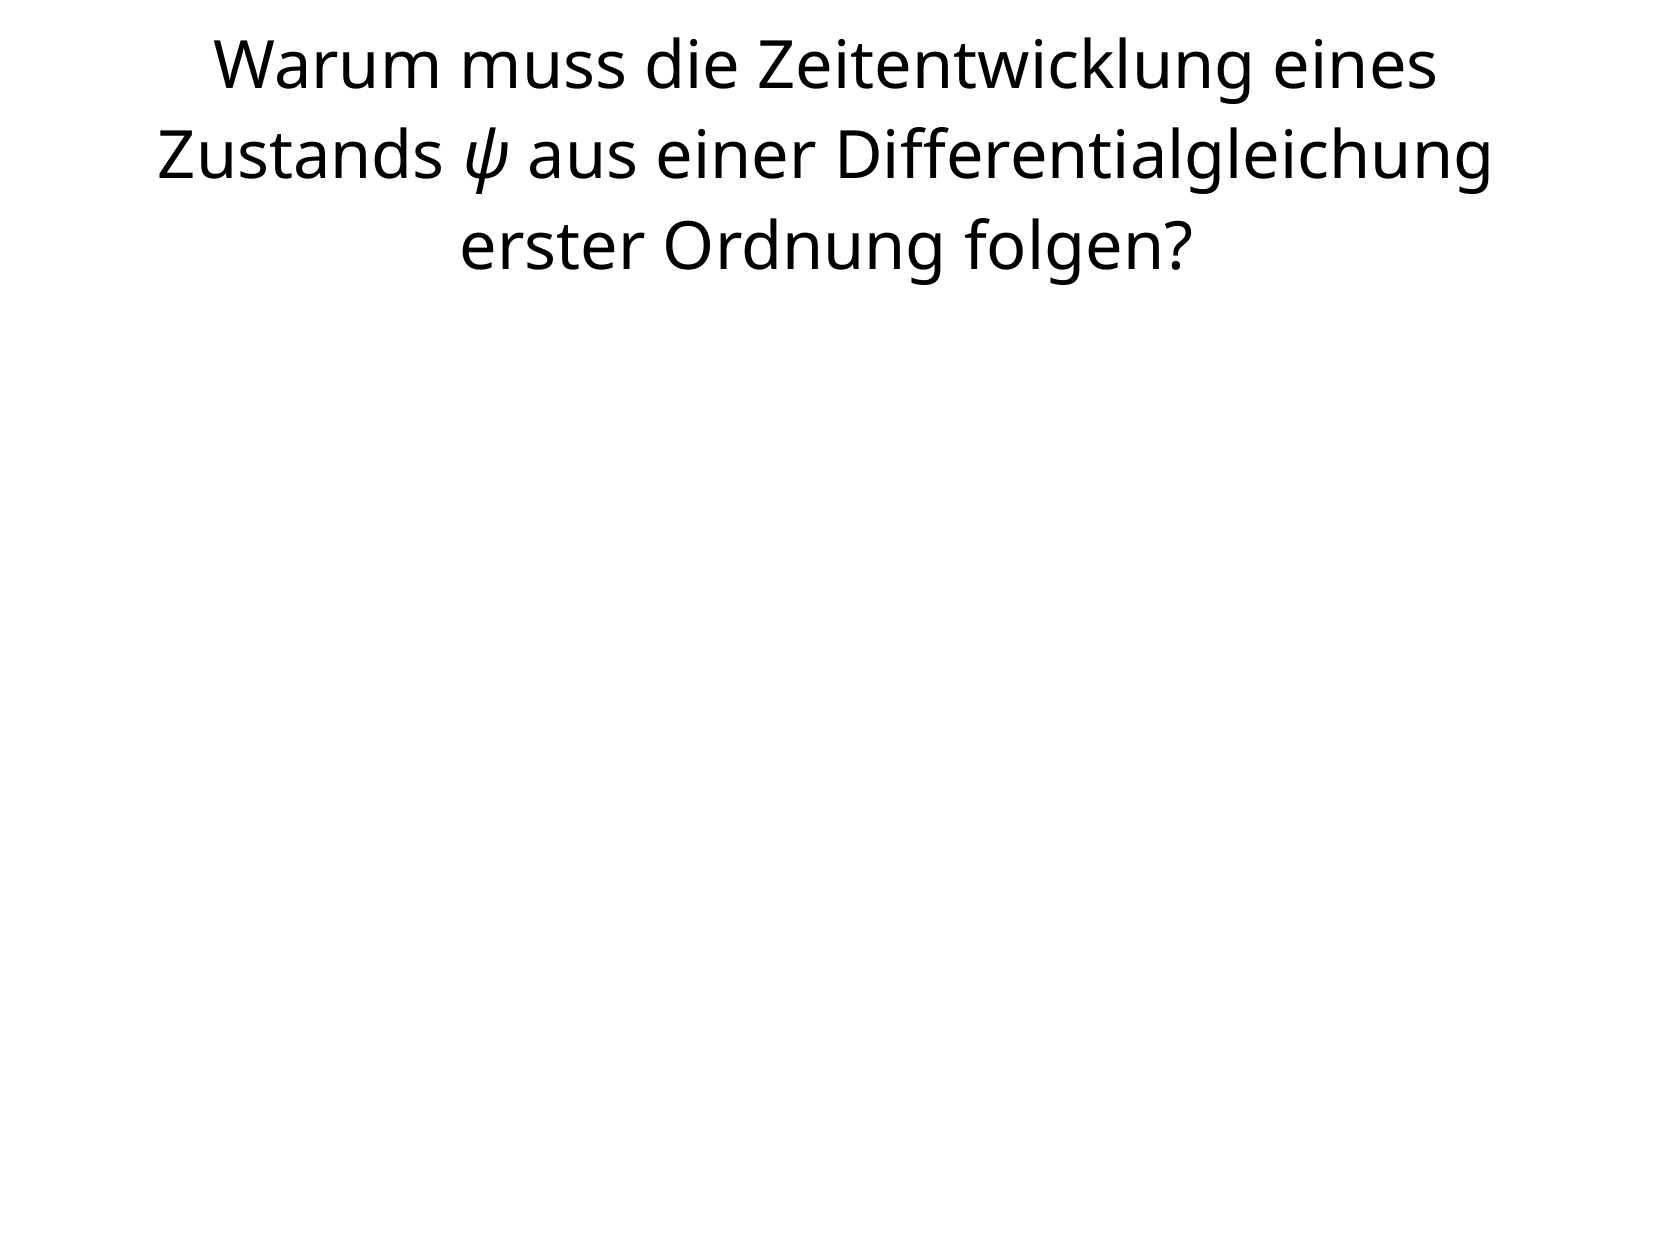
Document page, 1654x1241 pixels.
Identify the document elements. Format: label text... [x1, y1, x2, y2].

title Warum muss die Zeitentwicklung eines Zustands ψ aus einer Differentialgleichung erster Ordnung folgen? [82, 19, 1571, 287]
